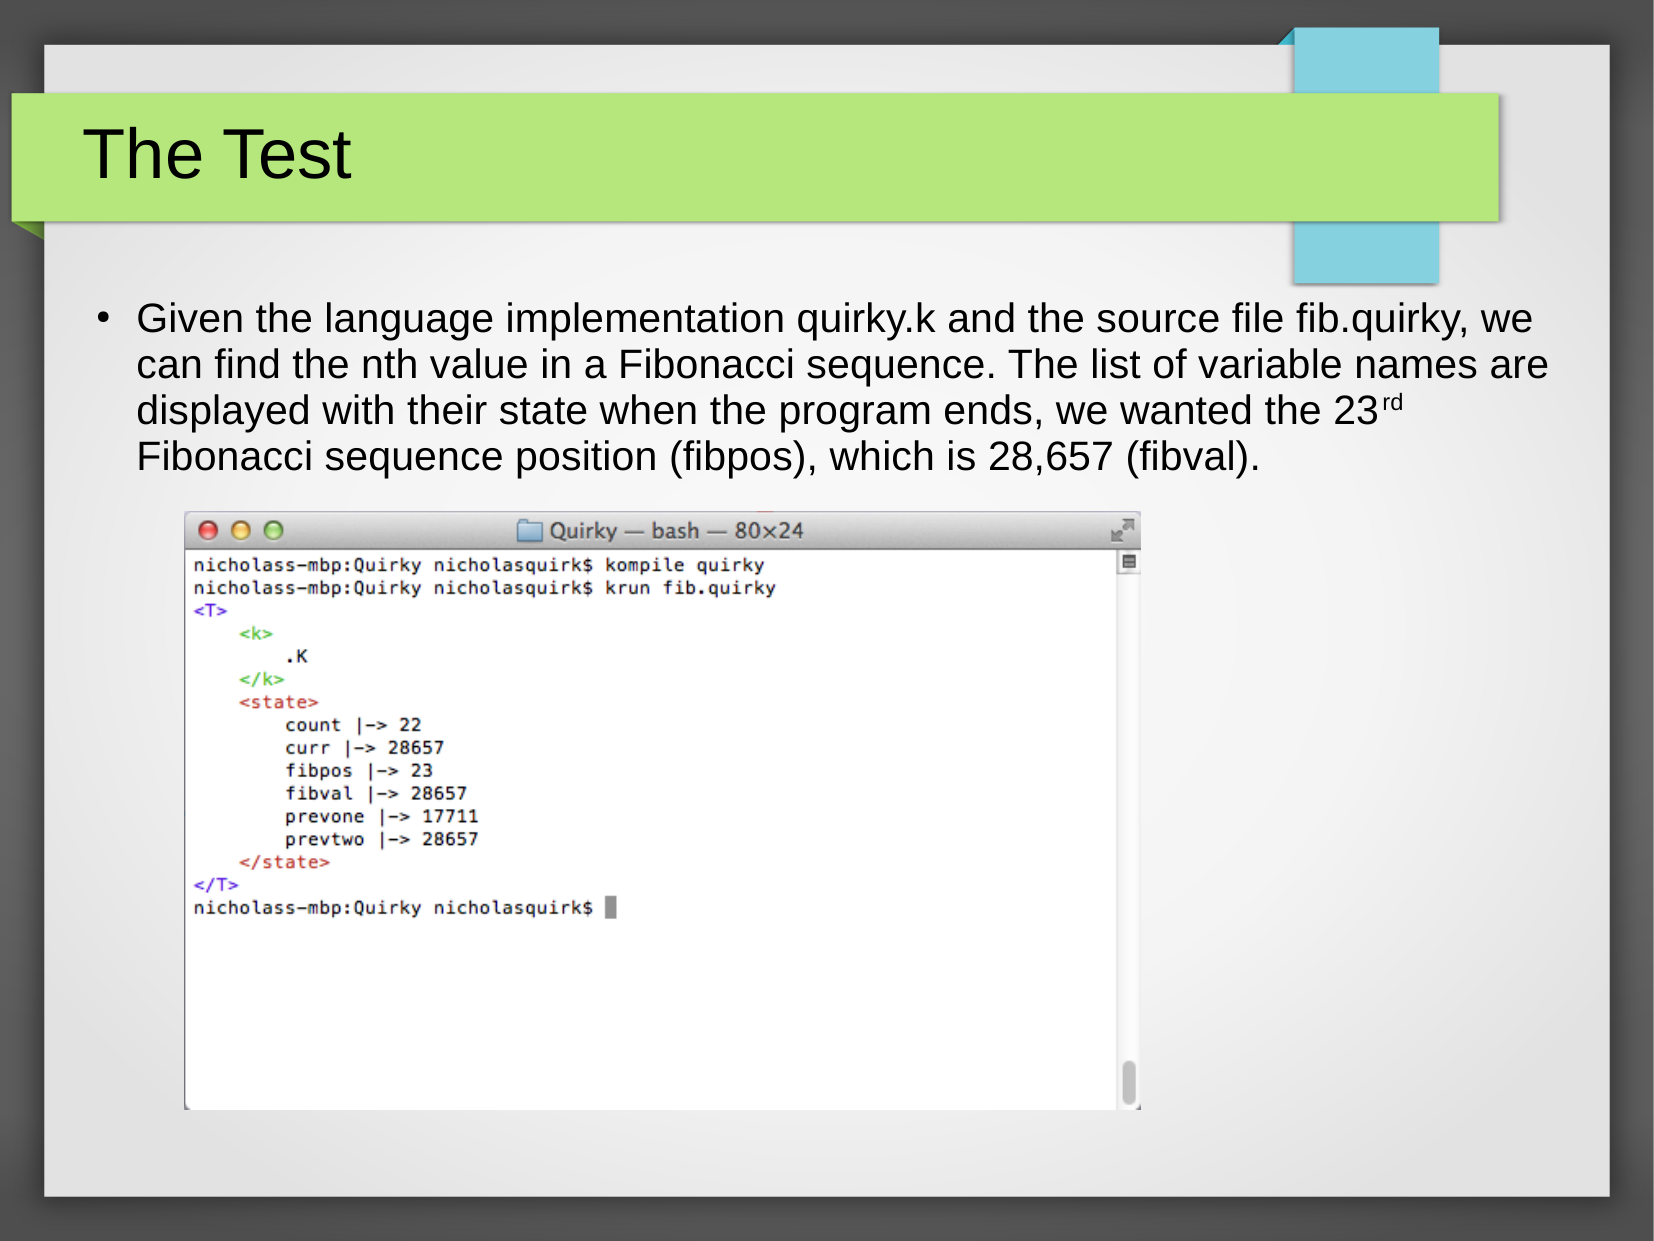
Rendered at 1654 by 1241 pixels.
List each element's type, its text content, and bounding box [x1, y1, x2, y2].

title The Test [82, 94, 1264, 213]
list Given the language implementation quirky.k and the source file fib.quirky, we can find the nth value in a Fibonacci sequence. The list of variable names are displayed with their state when the program ends, we wanted the 23rd Fibonacci sequence position (fibpos), which is 28,657 (fibval). [82, 295, 1571, 511]
picture [0, 0, 1654, 1241]
